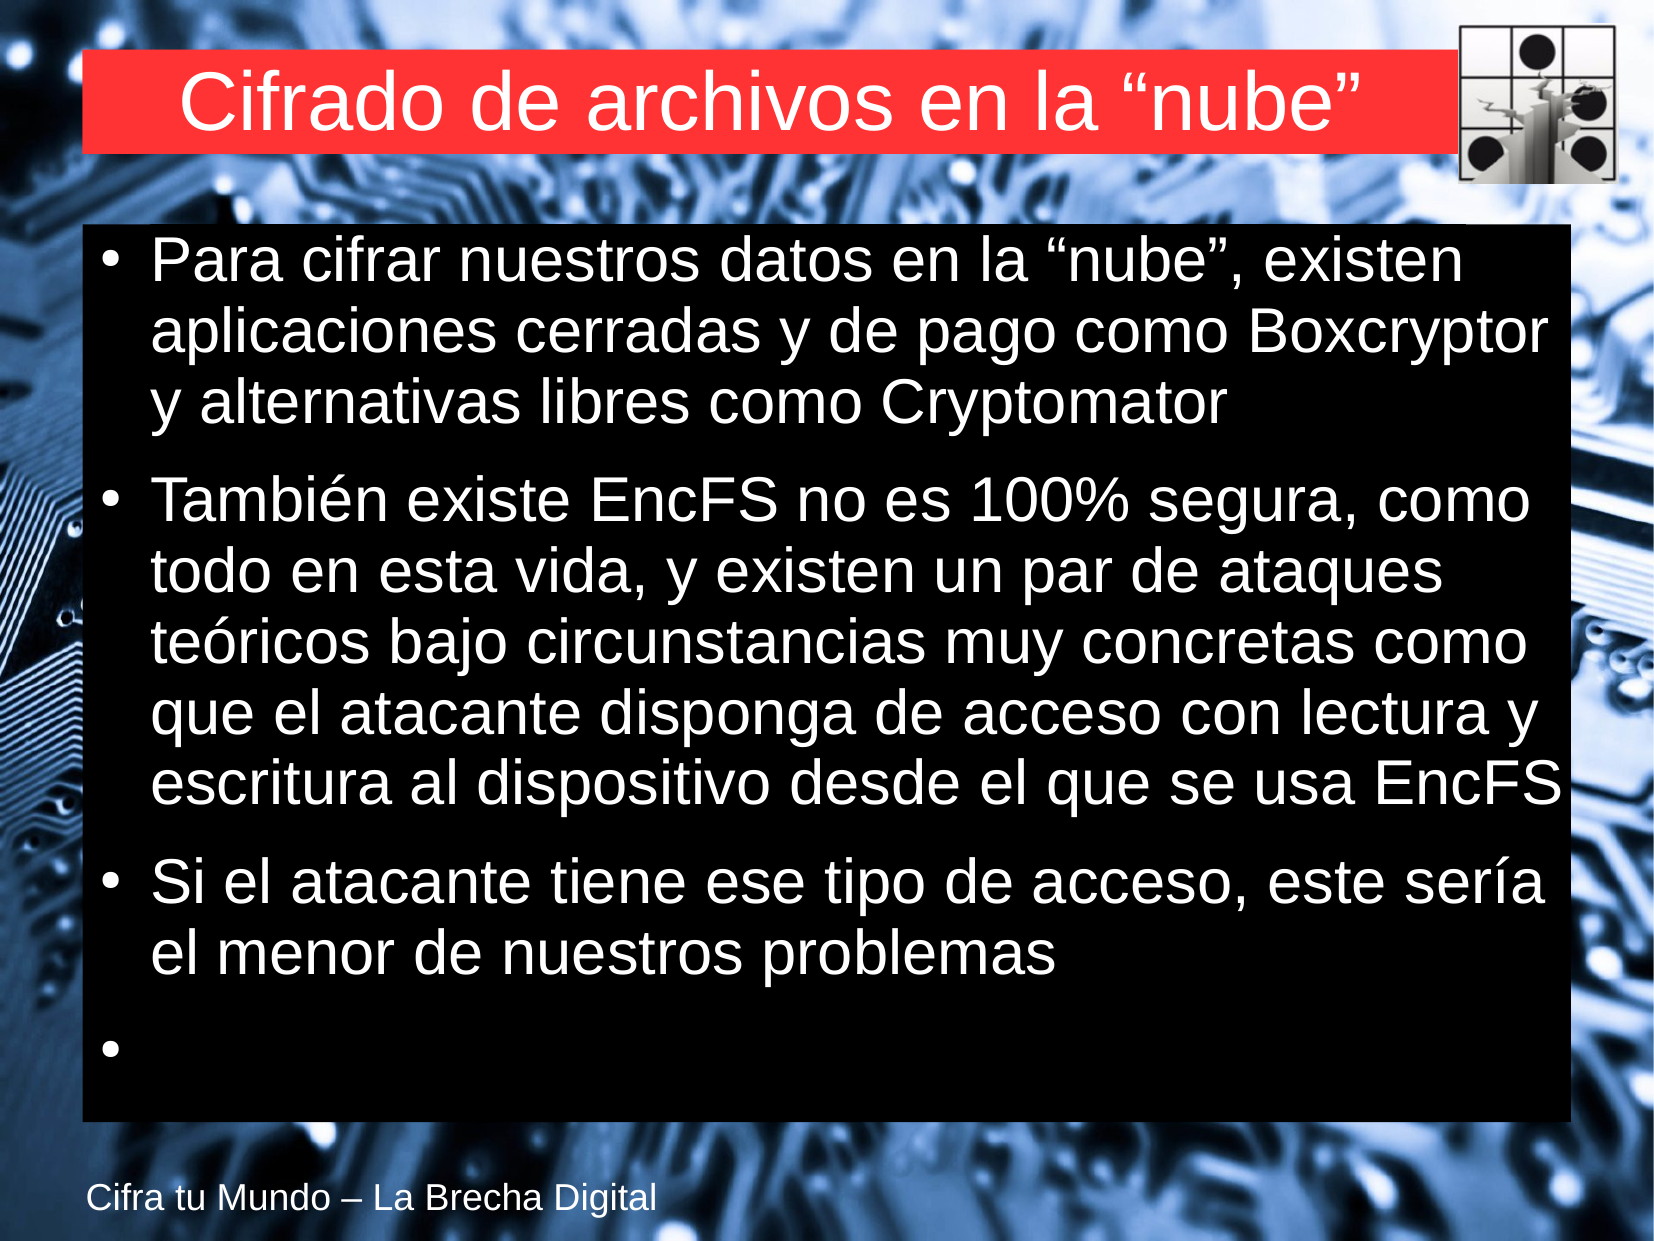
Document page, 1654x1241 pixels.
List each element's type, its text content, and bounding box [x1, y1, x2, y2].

picture [0, 0, 1654, 1241]
list Para cifrar nuestros datos en la “nube”, existen aplicaciones cerradas y de pago como Boxcryptor y alternativas libres como Cryptomator También existe EncFS no es 100% segura, como todo en esta vida, y existen un par de ataques teóricos bajo circunstancias muy concretas como que el atacante disponga de acceso con lectura y escritura al dispositivo desde el que se usa EncFS Si el atacante tiene ese tipo de acceso, este sería el menor de nuestros problemas [82, 224, 1571, 1123]
title Cifrado de archivos en la “nube” [82, 49, 1458, 154]
text_box Cifra tu Mundo – La Brecha Digital [70, 1169, 1453, 1226]
